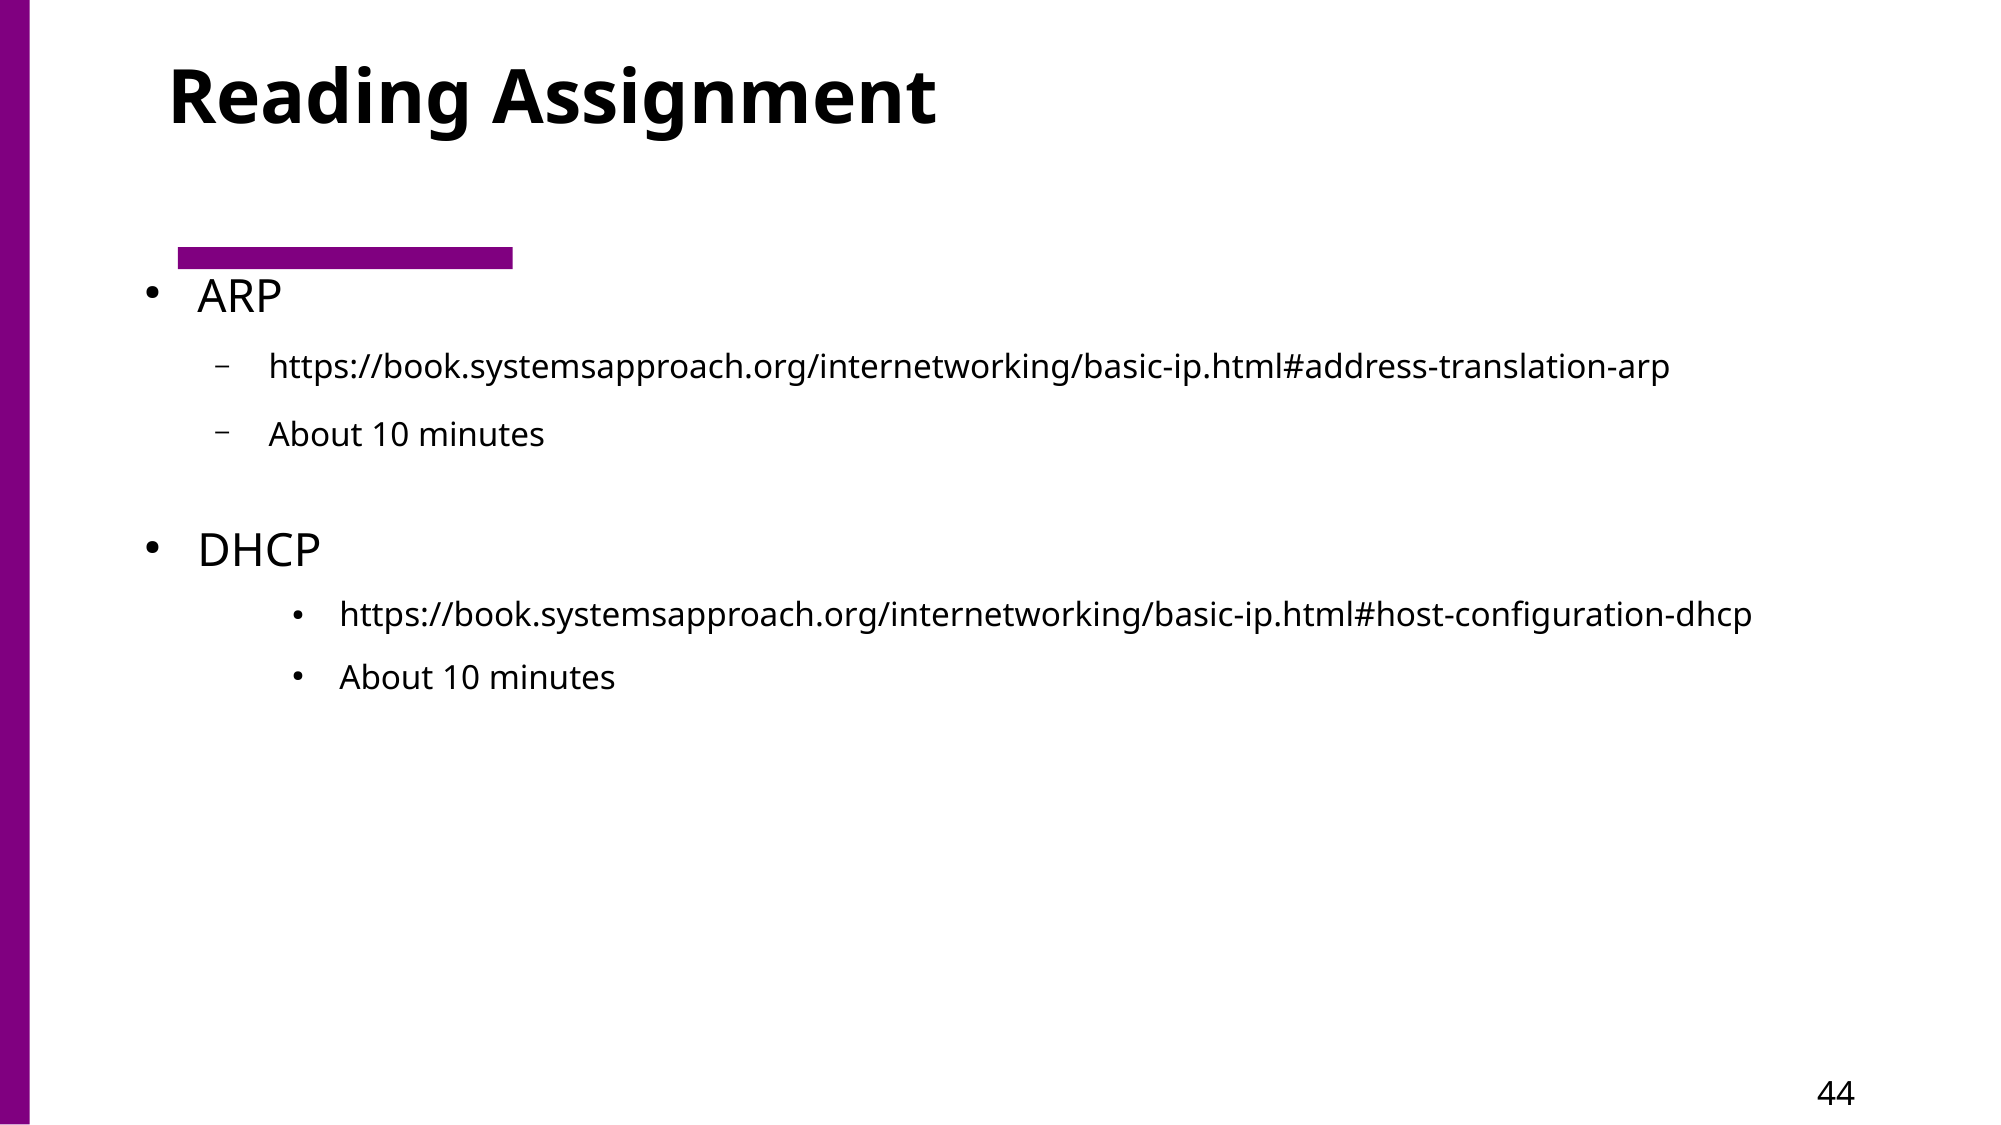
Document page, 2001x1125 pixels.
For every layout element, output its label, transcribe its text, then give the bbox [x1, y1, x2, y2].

title Reading Assignment [116, 14, 1817, 174]
list ARP https://book.systemsapproach.org/internetworking/basic-ip.html#address-translation-arp About 10 minutes DHCP https://book.systemsapproach.org/internetworking/basic-ip.html#host-configuration-dhcp About 10 minutes [111, 191, 2000, 954]
